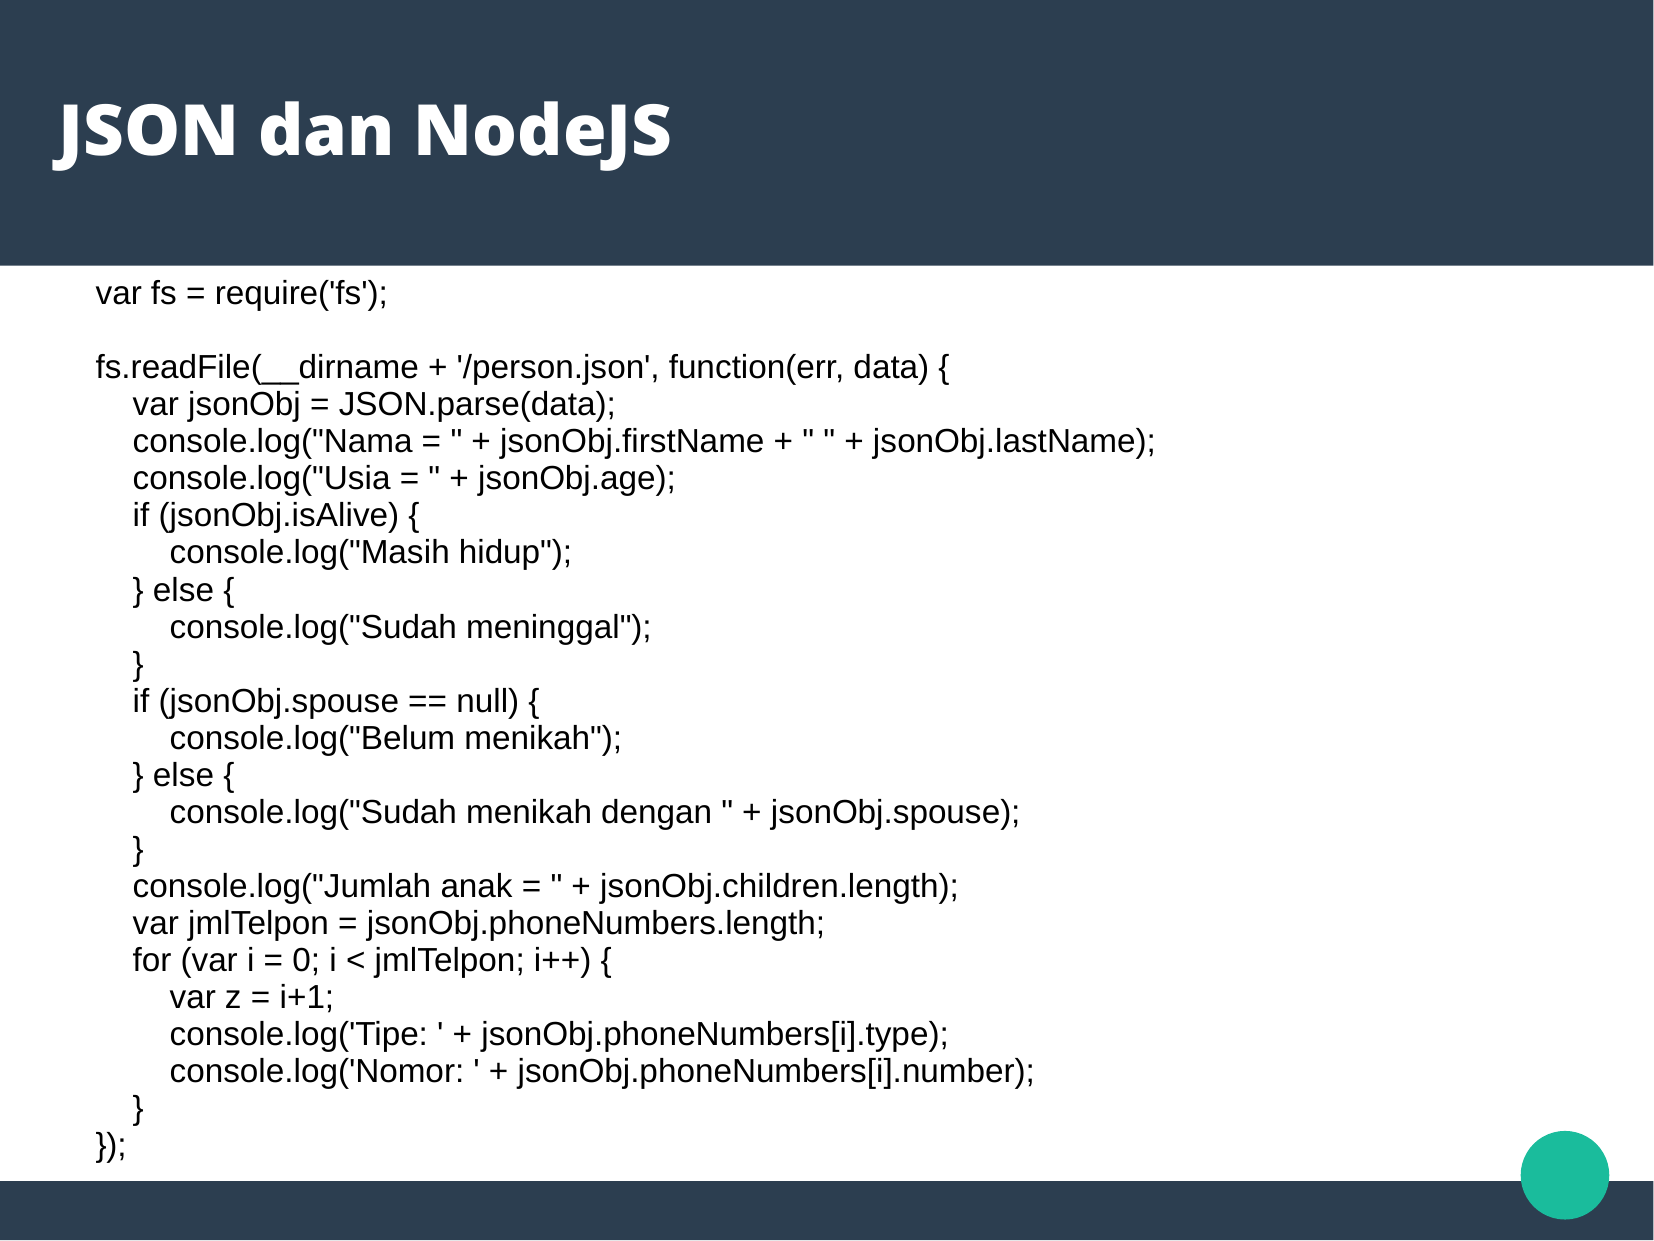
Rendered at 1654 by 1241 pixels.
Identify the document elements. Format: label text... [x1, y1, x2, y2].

text_box var fs = require('fs'); fs.readFile(__dirname + '/person.json', function(err, data) { var jsonObj = JSON.parse(data); console.log("Nama = " + jsonObj.firstName + " " + jsonObj.lastName); console.log("Usia = " + jsonObj.age); if (jsonObj.isAlive) { console.log("Masih hidup"); } else { console.log("Sudah meninggal"); } if (jsonObj.spouse == null) { console.log("Belum menikah"); } else { console.log("Sudah menikah dengan " + jsonObj.spouse); } console.log("Jumlah anak = " + jsonObj.children.length); var jmlTelpon = jsonObj.phoneNumbers.length; for (var i = 0; i < jmlTelpon; i++) { var z = i+1; console.log('Tipe: ' + jsonObj.phoneNumbers[i].type); console.log('Nomor: ' + jsonObj.phoneNumbers[i].number); } }); [80, 267, 1306, 1186]
title JSON dan NodeJS [59, 49, 1595, 207]
